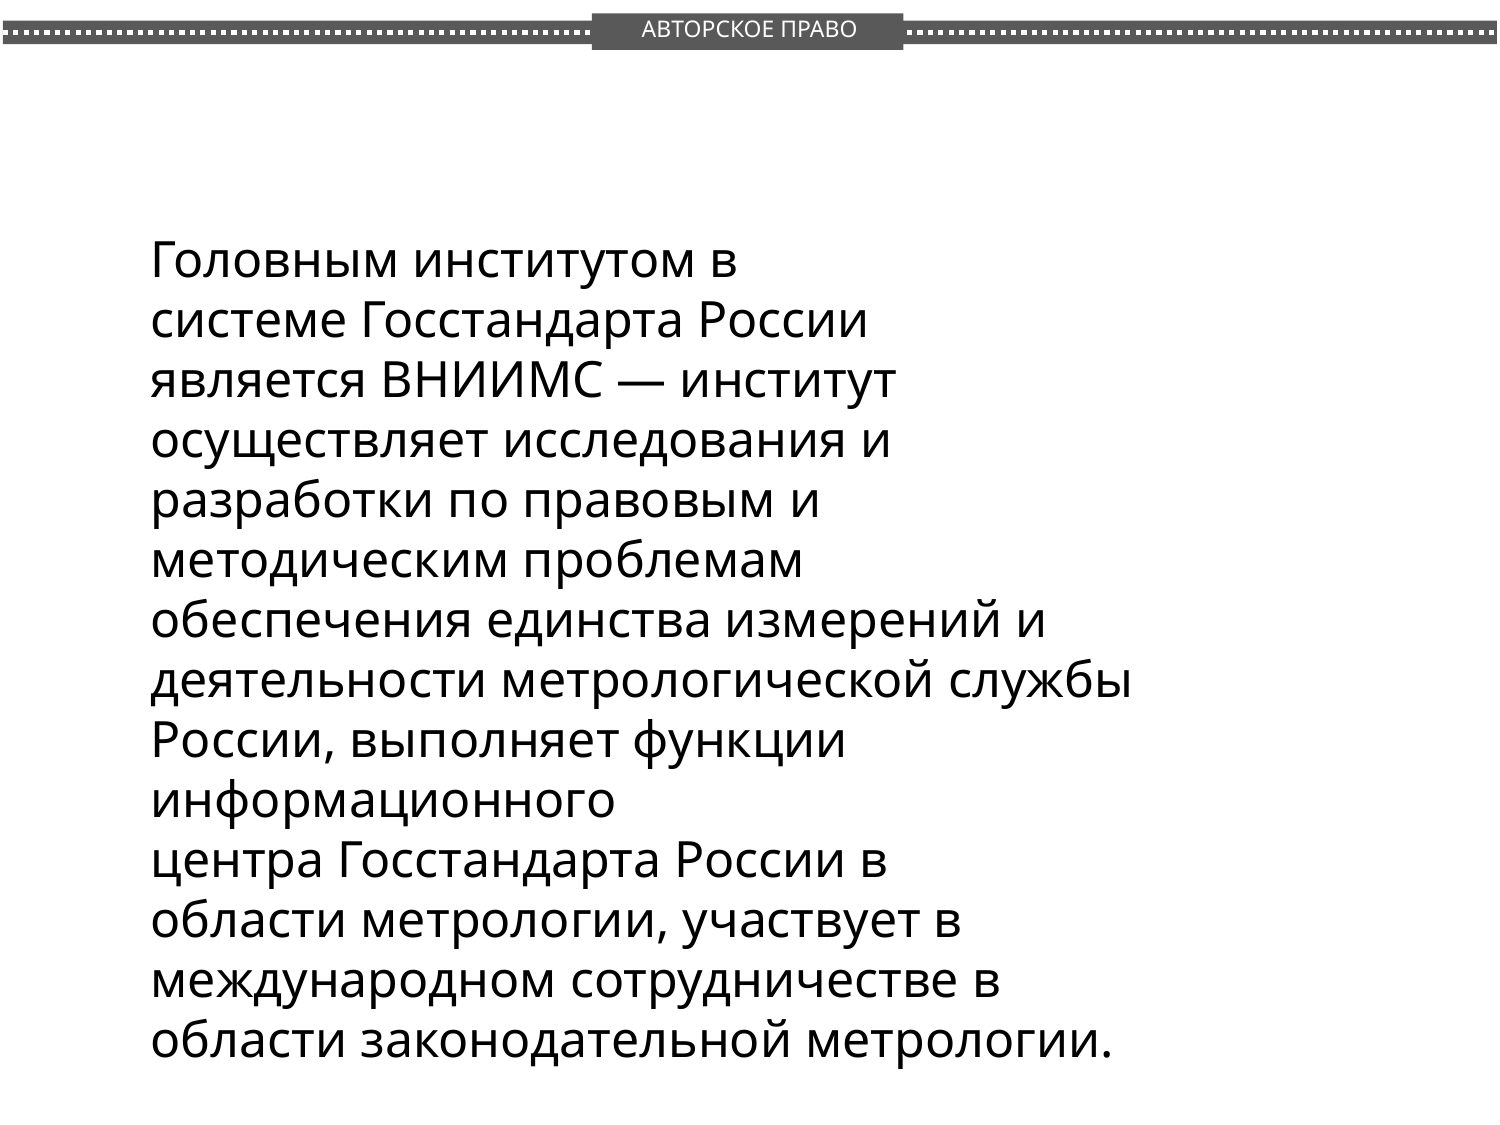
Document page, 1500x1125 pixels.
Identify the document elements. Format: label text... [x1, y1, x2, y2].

text_box АВТОРСКОЕ ПРАВО [626, 7, 873, 50]
text_box [873, 13, 1497, 50]
text_box [2, 13, 626, 50]
text_box Головным институтом в системе Госстандарта России является ВНИИМС — институт осуществляет исследования и разработки по правовым и методическим проблемам обеспечения единства измерений и деятельности метрологической службы России, выполняет функции информационного центра Госстандарта России в области метрологии, участвует в международном сотрудничестве в области законодательной метрологии. [135, 219, 1149, 1075]
